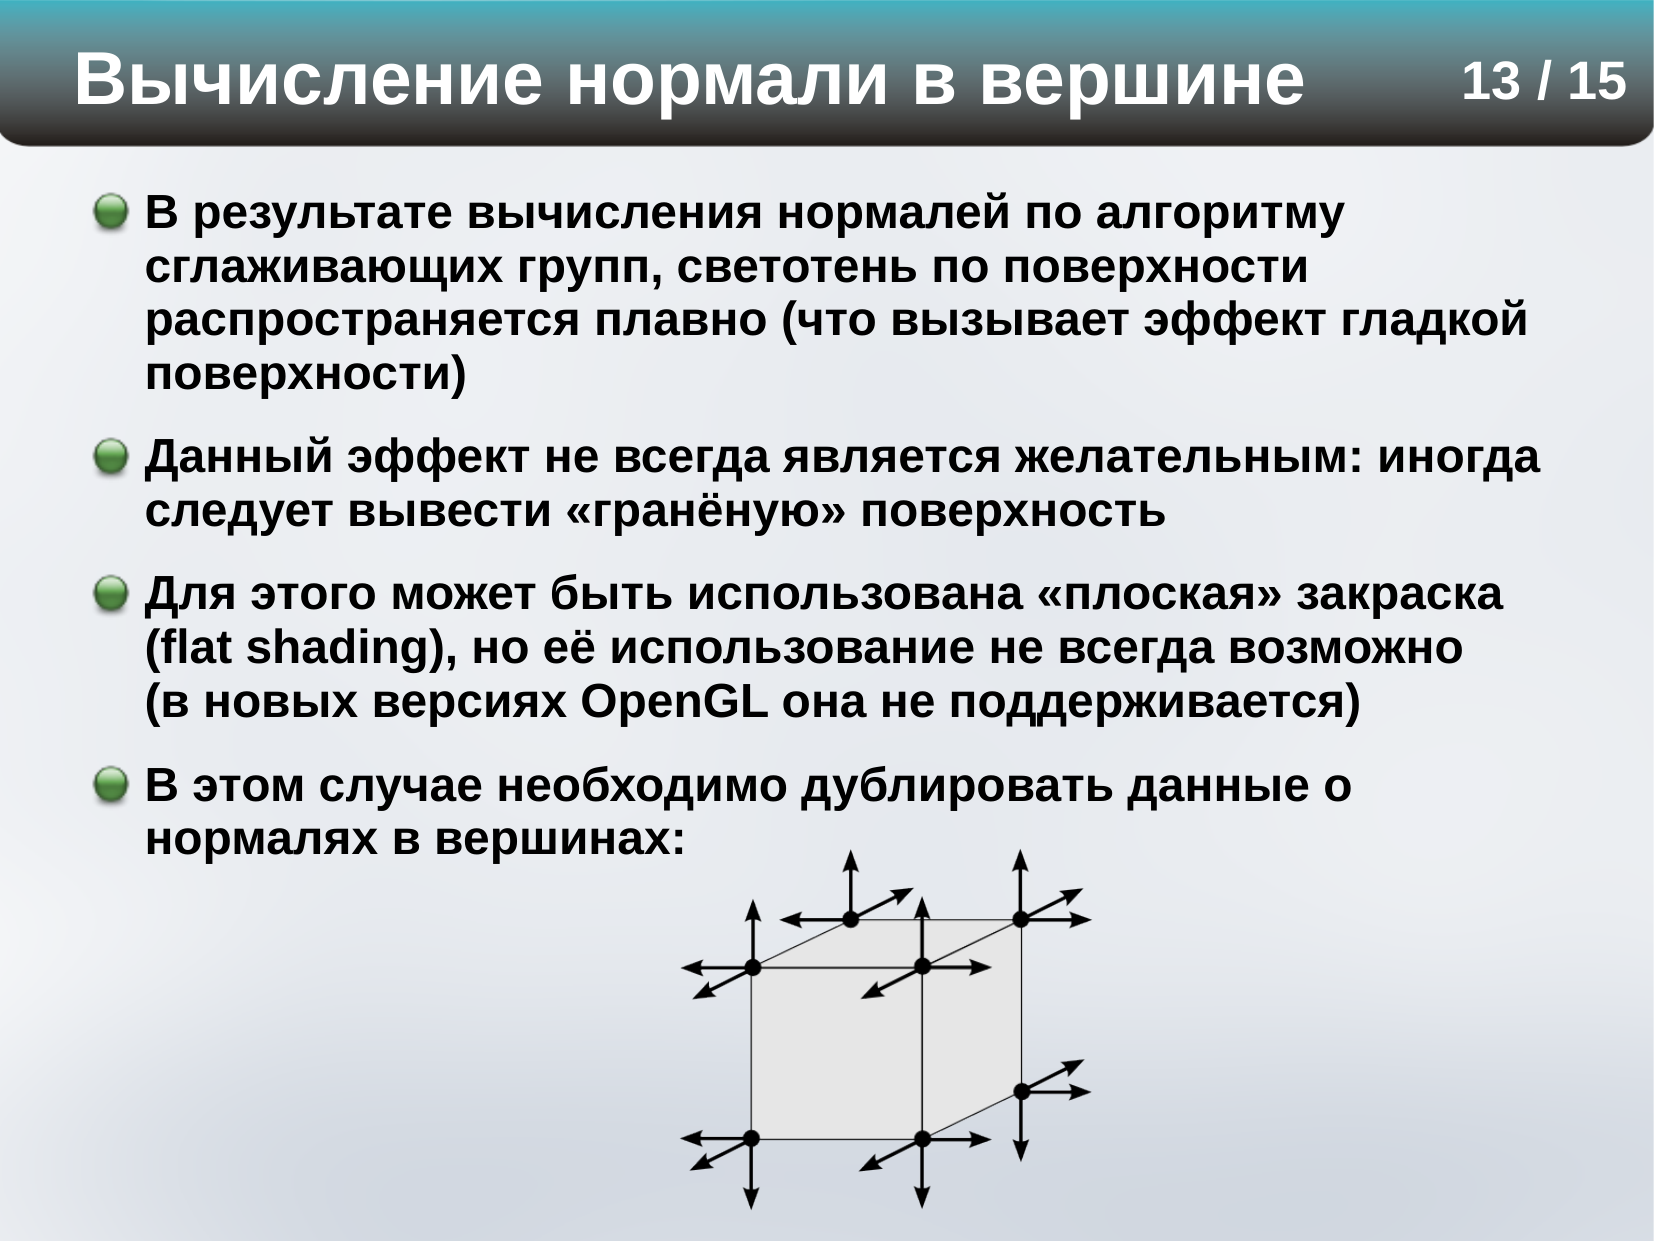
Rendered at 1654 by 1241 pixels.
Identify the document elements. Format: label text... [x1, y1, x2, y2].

text_box <номер> / 15 [1446, 42, 1654, 179]
text_box В результате вычисления нормалей по алгоритму сглаживающих групп, светотень по поверхности распространяется плавно (что вызывает эффект гладкой поверхности) Данный эффект не всегда является желательным: иногда следует вывести «гранёную» поверхность Для этого может быть использована «плоская» закраска (flat shading), но её использование не всегда возможно (в новых версиях OpenGL она не поддерживается) В этом случае необходимо дублировать данные о нормалях в вершинах: [70, 177, 1595, 873]
picture [0, 0, 1654, 1241]
text_box Вычисление нормали в вершине [59, 29, 1329, 129]
